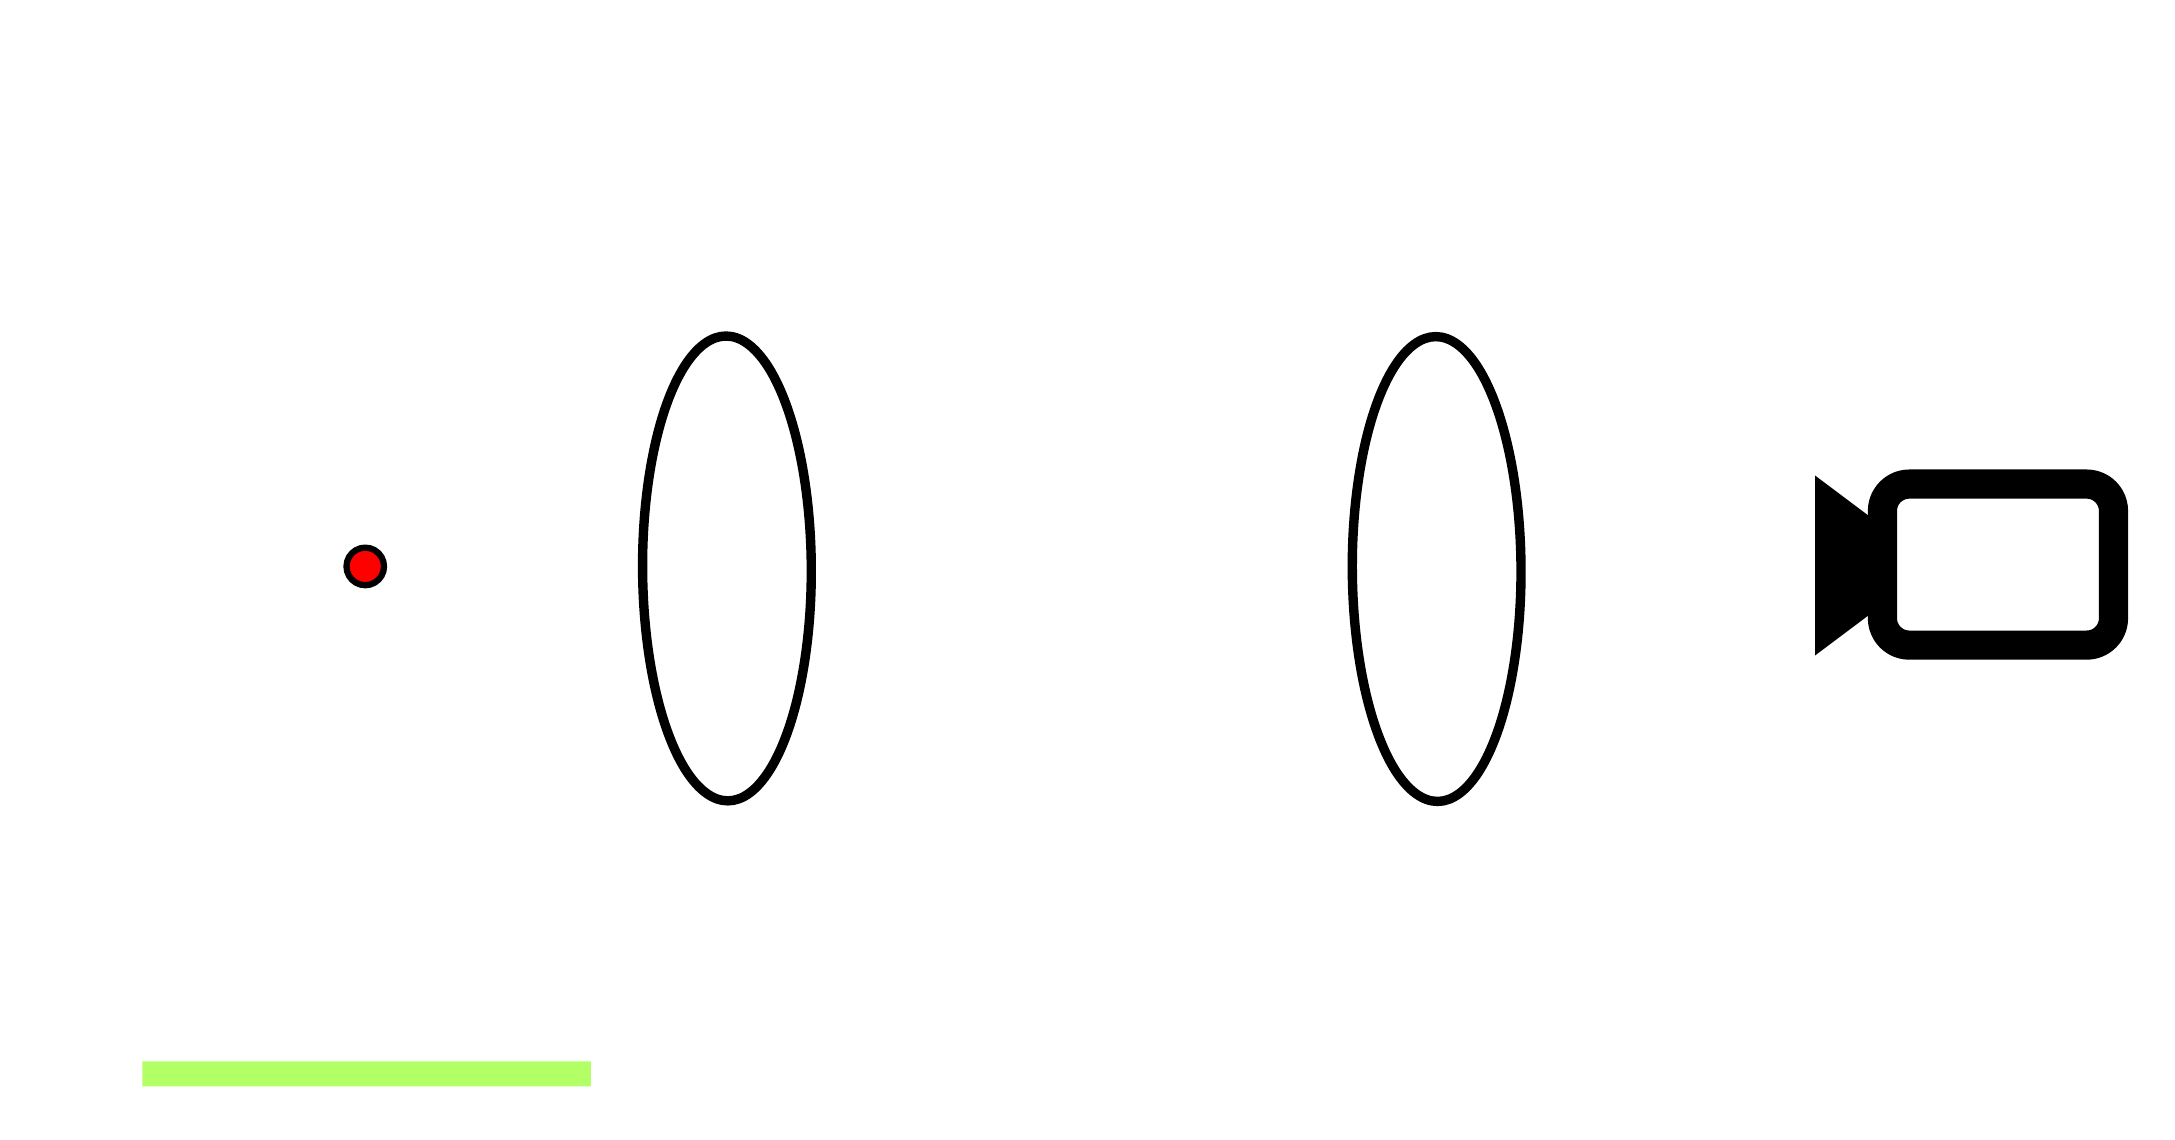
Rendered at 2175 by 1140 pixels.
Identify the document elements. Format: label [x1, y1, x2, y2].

text_box [1882, 484, 2114, 646]
text_box [642, 336, 812, 801]
text_box [1815, 475, 1876, 656]
text_box [346, 547, 385, 586]
text_box [1352, 336, 1522, 802]
